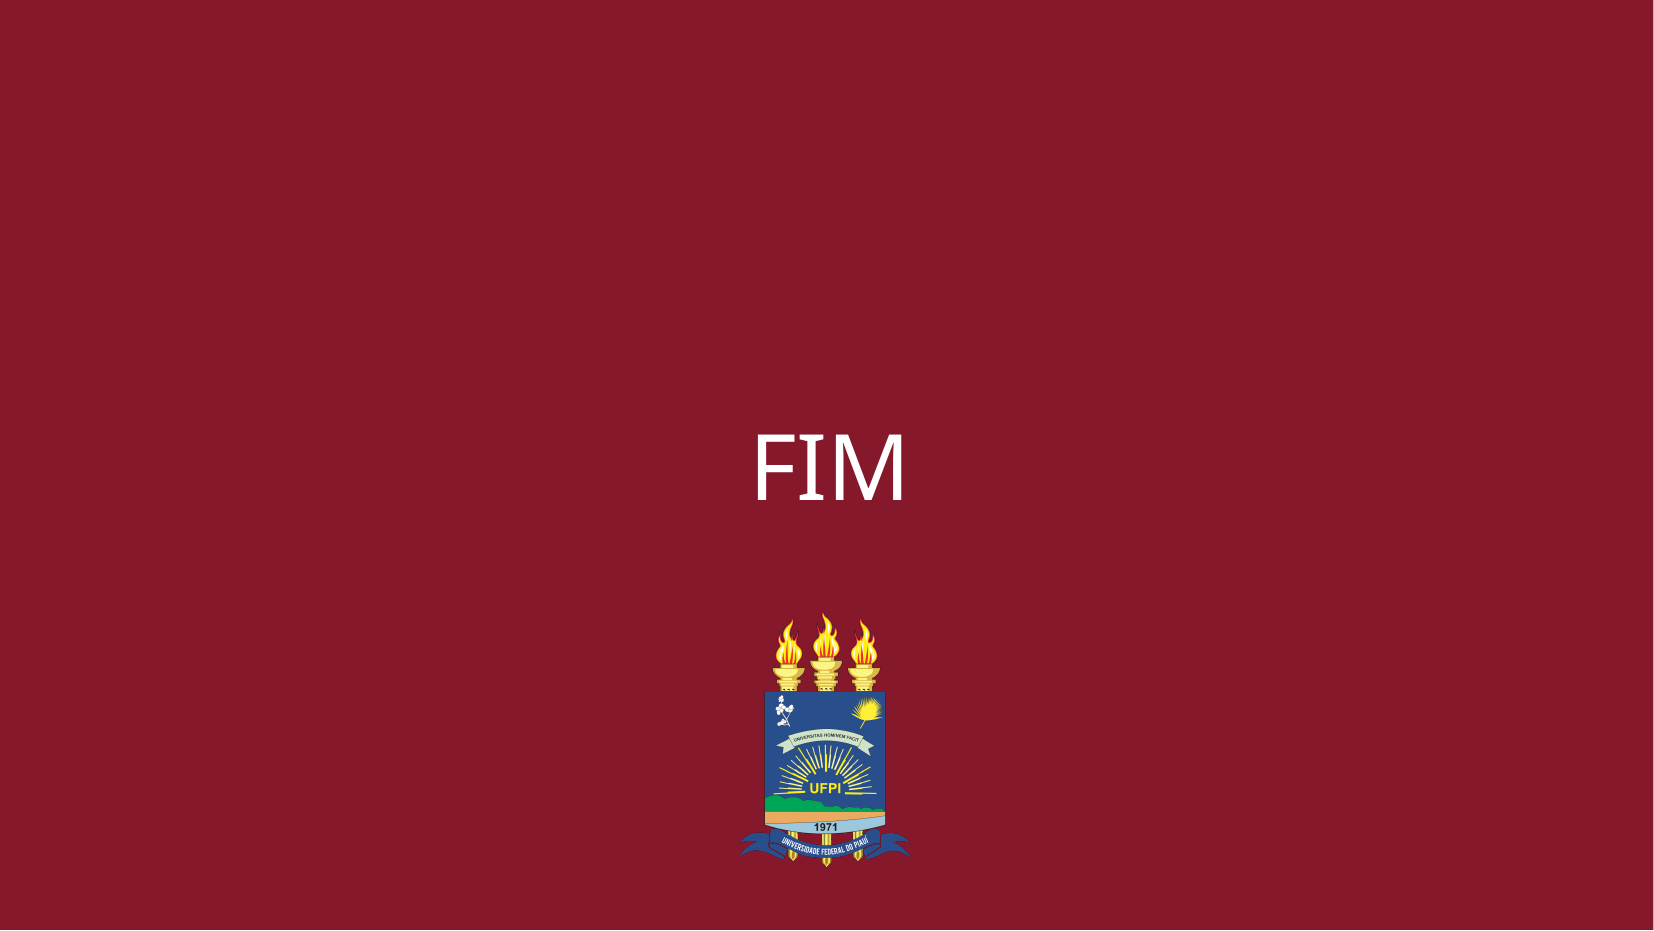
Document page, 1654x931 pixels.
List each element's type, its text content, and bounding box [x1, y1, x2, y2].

picture [711, 613, 942, 877]
text_box FIM [734, 405, 919, 525]
